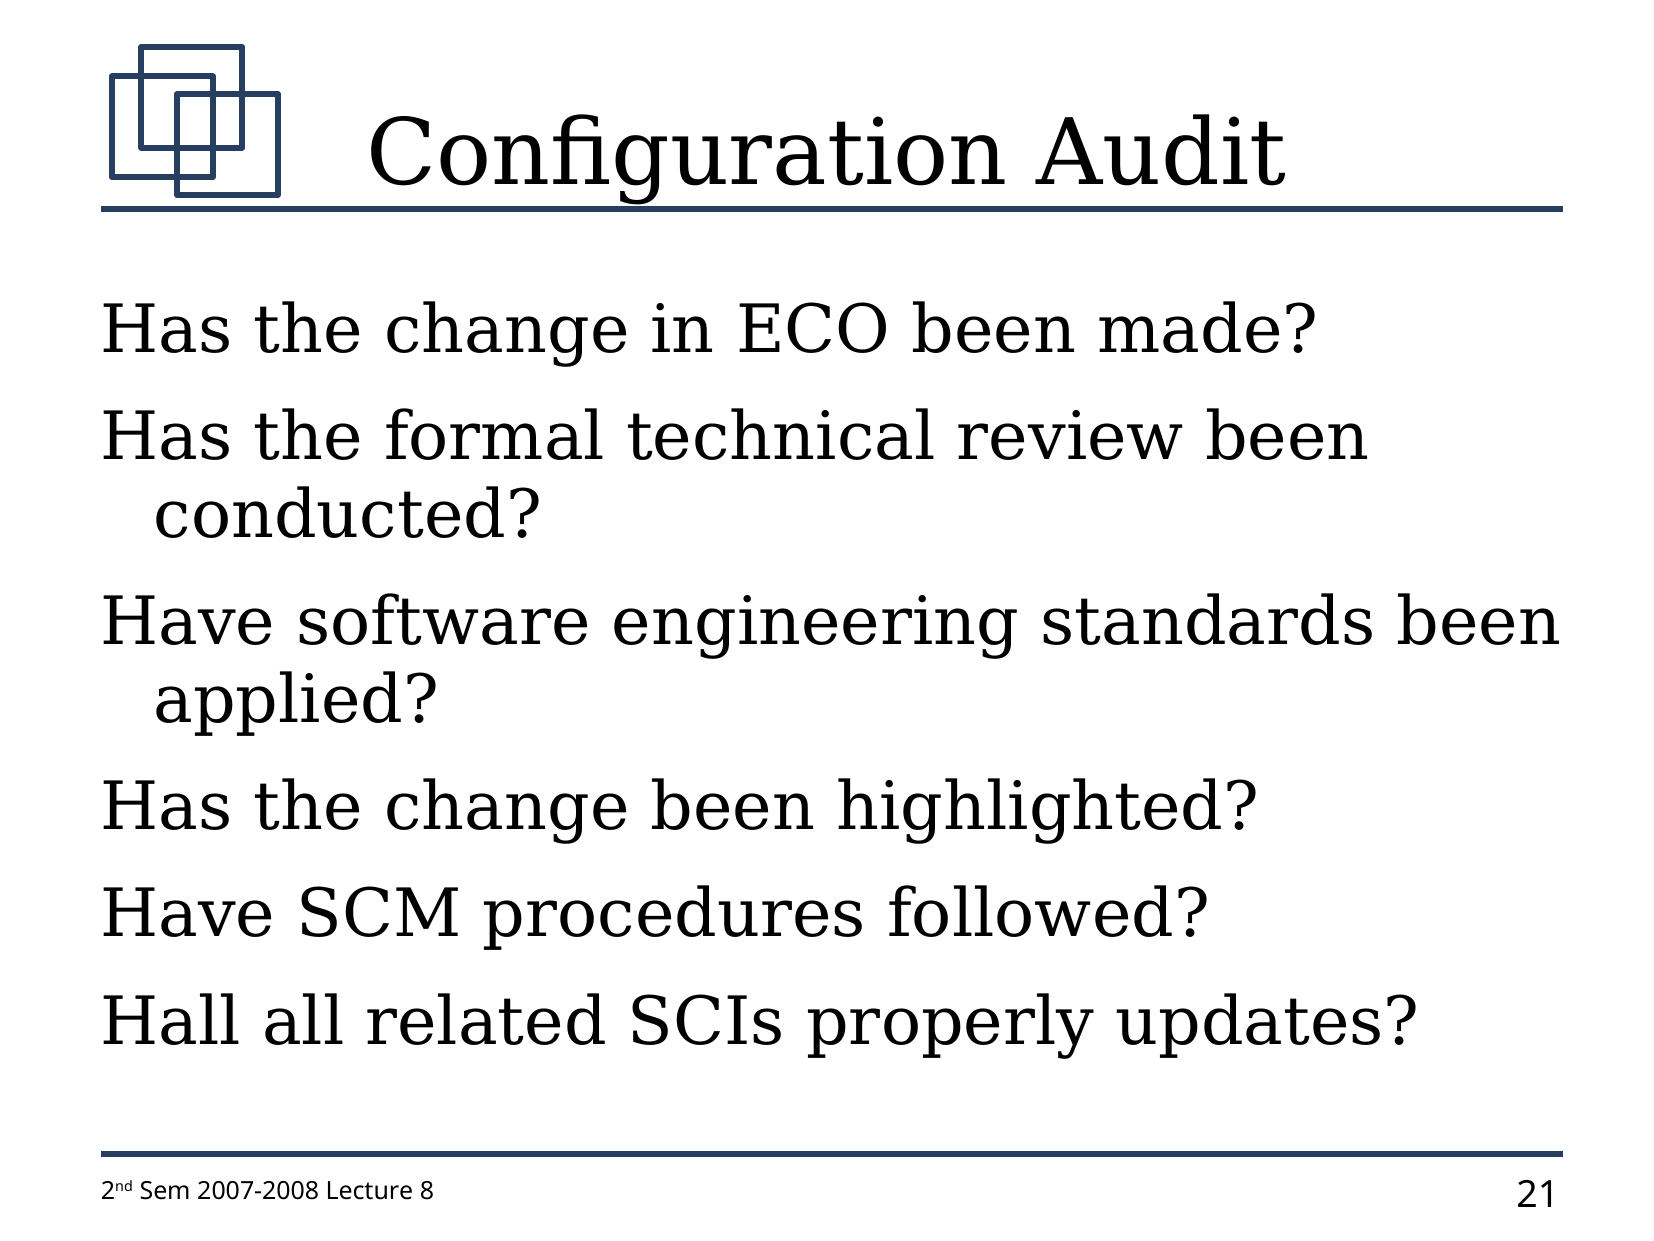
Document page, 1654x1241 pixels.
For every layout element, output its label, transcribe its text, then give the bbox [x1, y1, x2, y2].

list Has the change in ECO been made? Has the formal technical review been conducted? Have software engineering standards been applied? Has the change been highlighted? Have SCM procedures followed? Hall all related SCIs properly updates? [82, 290, 1571, 1109]
title Configuration Audit [82, 49, 1571, 257]
